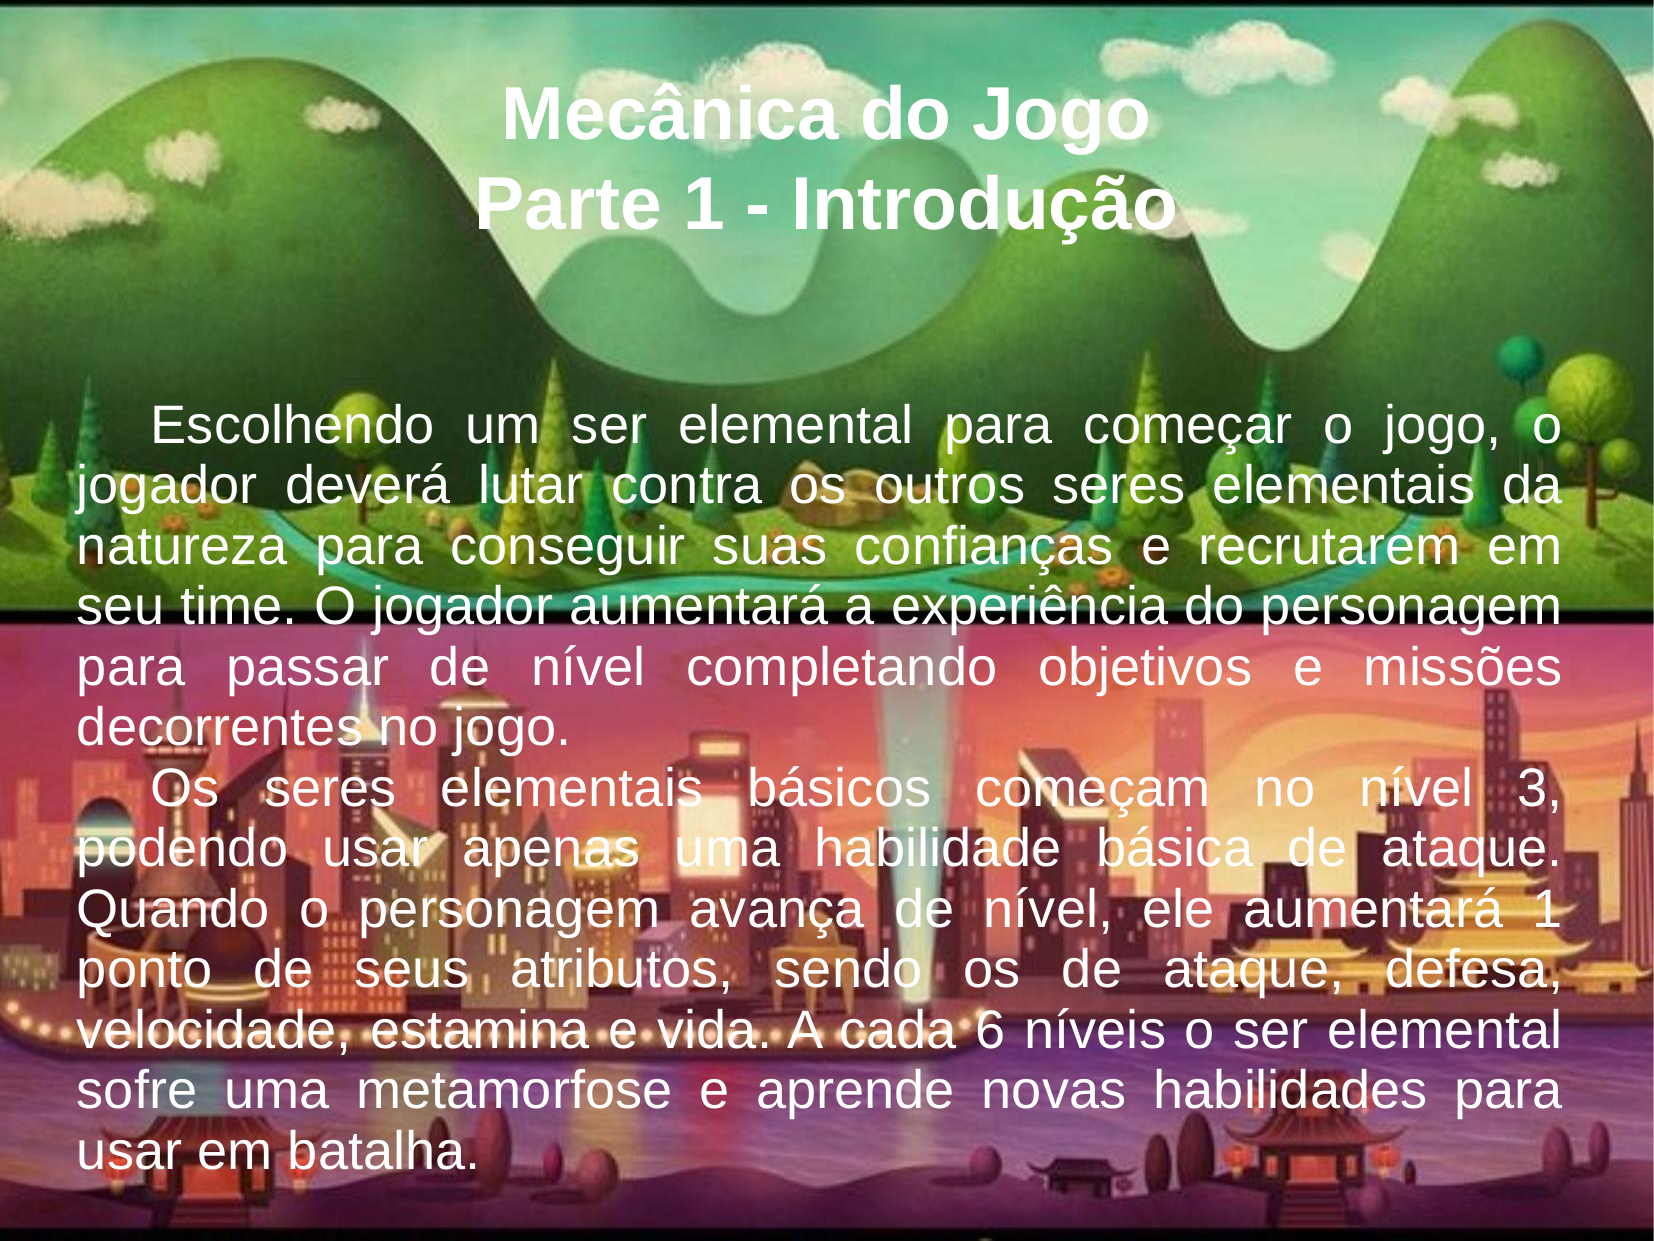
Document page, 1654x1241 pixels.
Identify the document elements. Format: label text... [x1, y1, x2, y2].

picture [0, 0, 1654, 1241]
subtitle Escolhendo um ser elemental para começar o jogo, o jogador deverá lutar contra os outros seres elementais da natureza para conseguir suas confianças e recrutarem em seu time. O jogador aumentará a experiência do personagem para passar de nível completando objetivos e missões decorrentes no jogo. Os seres elementais básicos começam no nível 3, podendo usar apenas uma habilidade básica de ataque. Quando o personagem avança de nível, ele aumentará 1 ponto de seus atributos, sendo os de ataque, defesa, velocidade, estamina e vida. A cada 6 níveis o ser elemental sofre uma metamorfose e aprende novas habilidades para usar em batalha. [76, 394, 1565, 1182]
title Mecânica do Jogo Parte 1 - Introdução [82, 49, 1571, 257]
